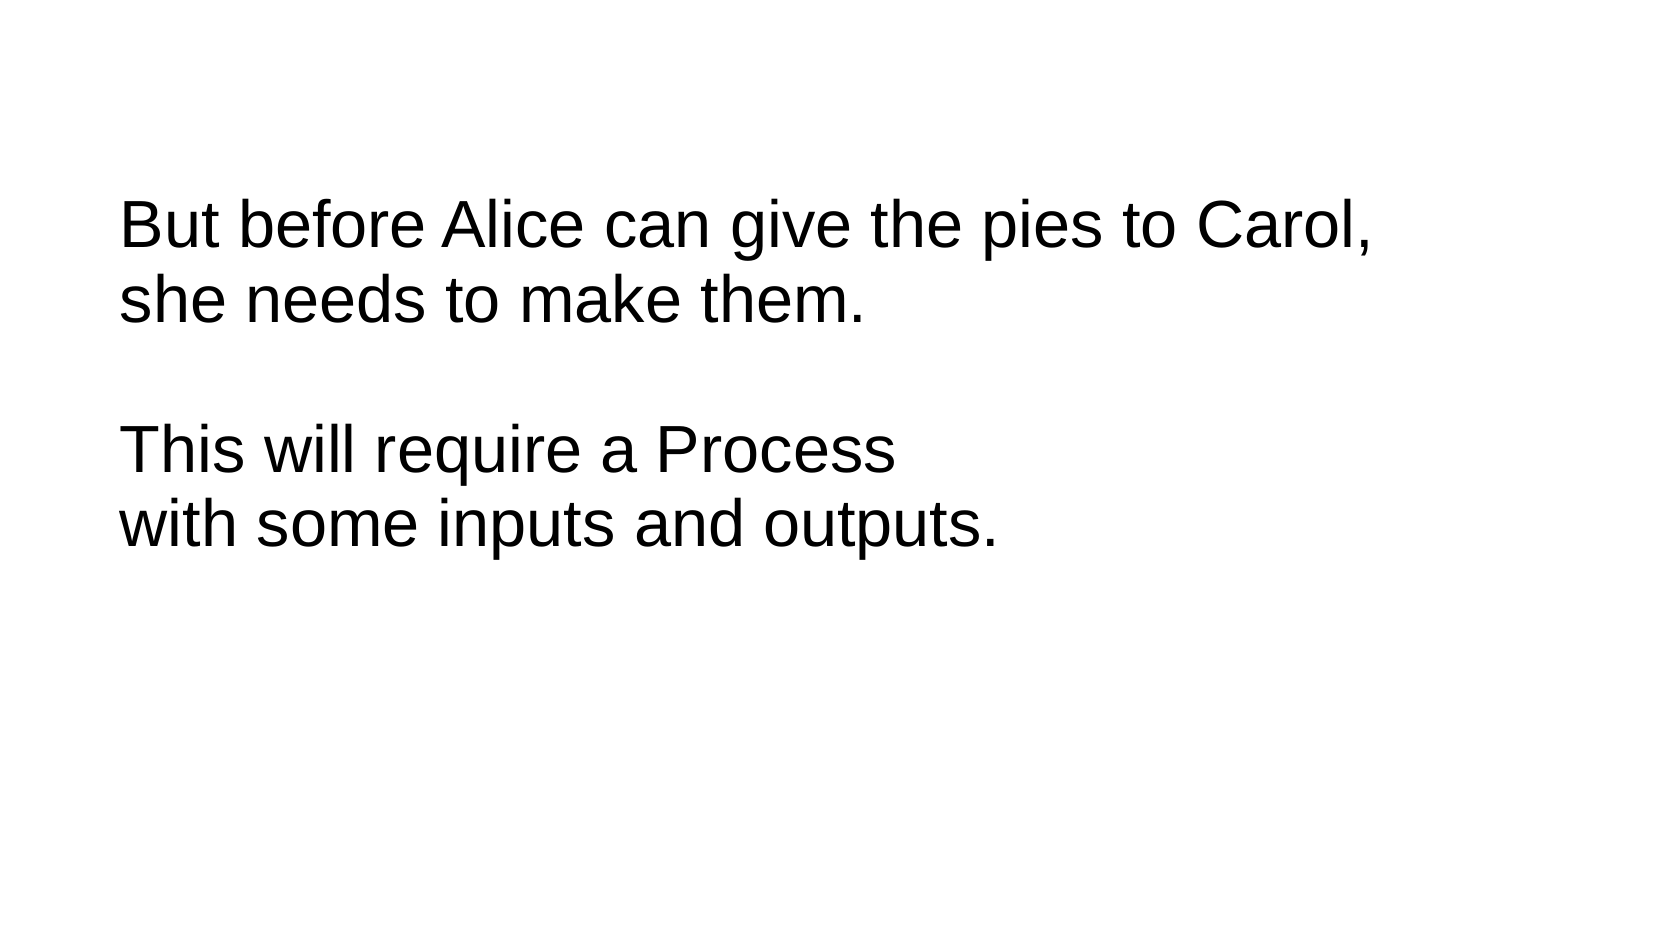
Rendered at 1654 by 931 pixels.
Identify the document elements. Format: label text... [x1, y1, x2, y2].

text_box But before Alice can give the pies to Carol, she needs to make them. This will require a Process with some inputs and outputs. [105, 180, 1576, 569]
